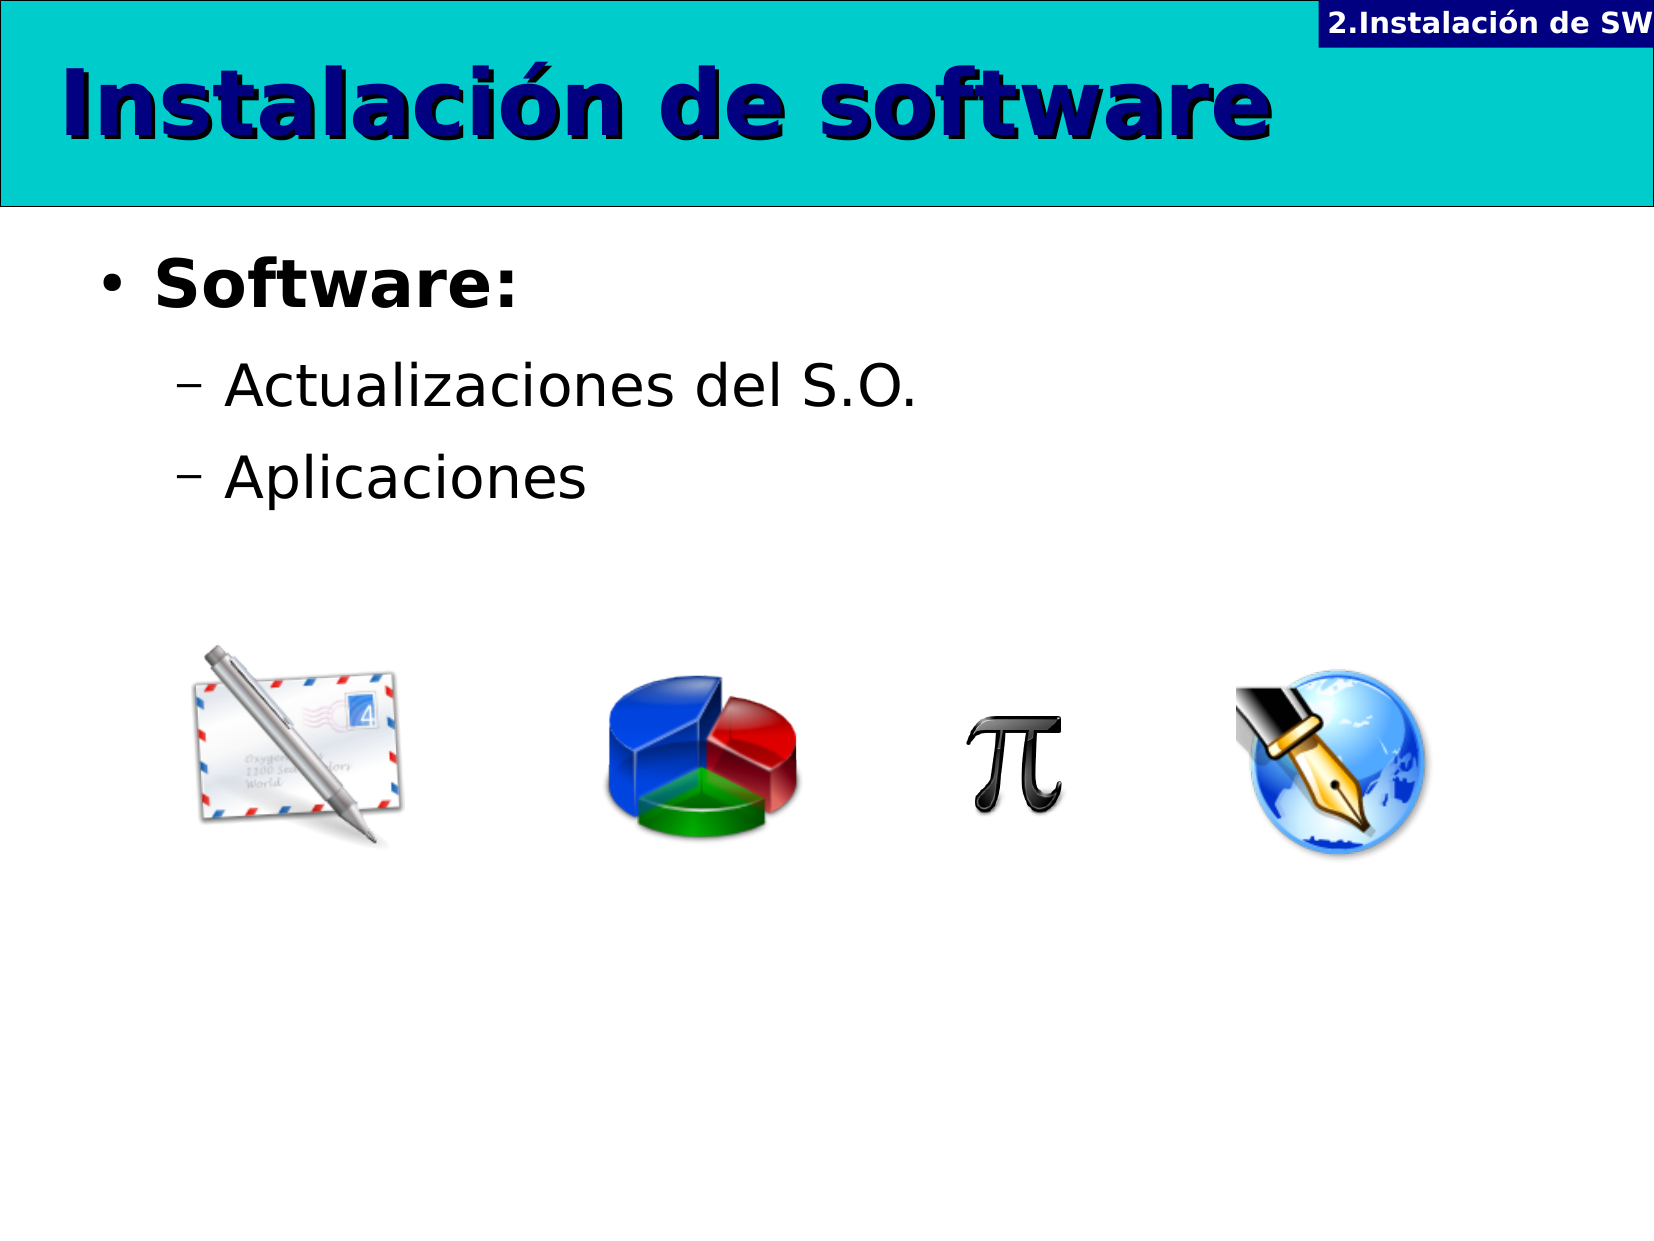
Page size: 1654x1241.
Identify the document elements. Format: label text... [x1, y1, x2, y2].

list Software: Actualizaciones del S.O. Aplicaciones [82, 245, 1571, 1109]
picture [596, 649, 810, 864]
picture [1236, 662, 1437, 863]
picture [191, 641, 405, 856]
picture [960, 709, 1067, 817]
title Instalación de software [59, 14, 1654, 192]
text_box 2.Instalación de SW [1318, 0, 1654, 48]
